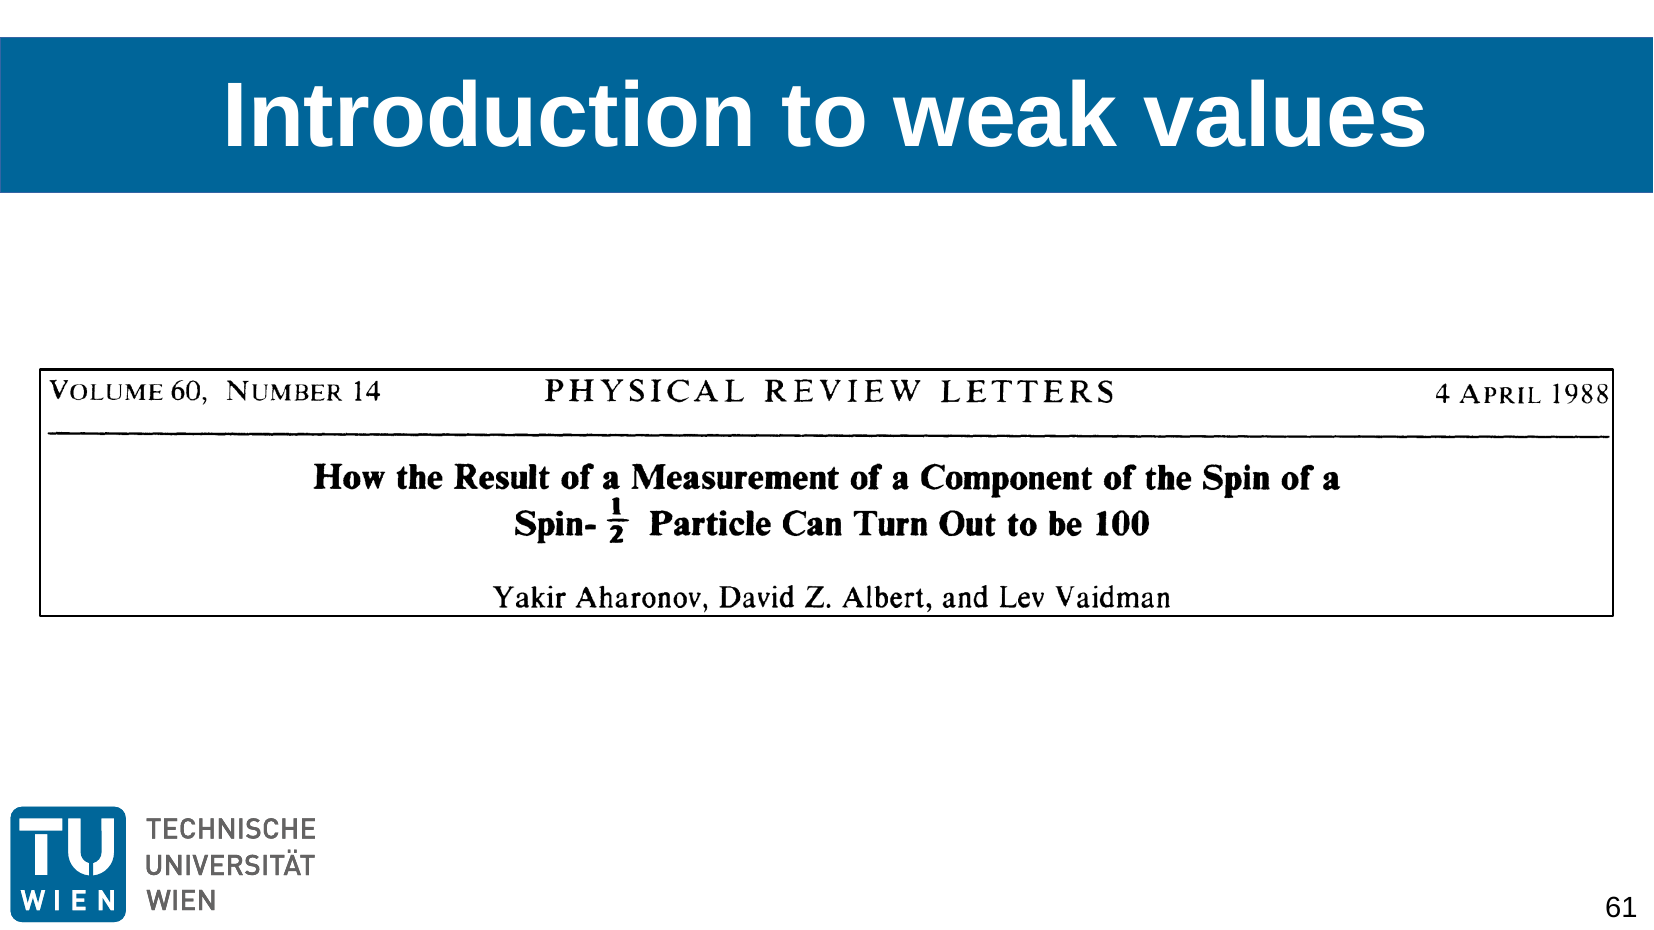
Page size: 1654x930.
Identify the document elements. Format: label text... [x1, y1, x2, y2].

title Introduction to weak values [0, 37, 1653, 193]
picture [40, 370, 1613, 616]
